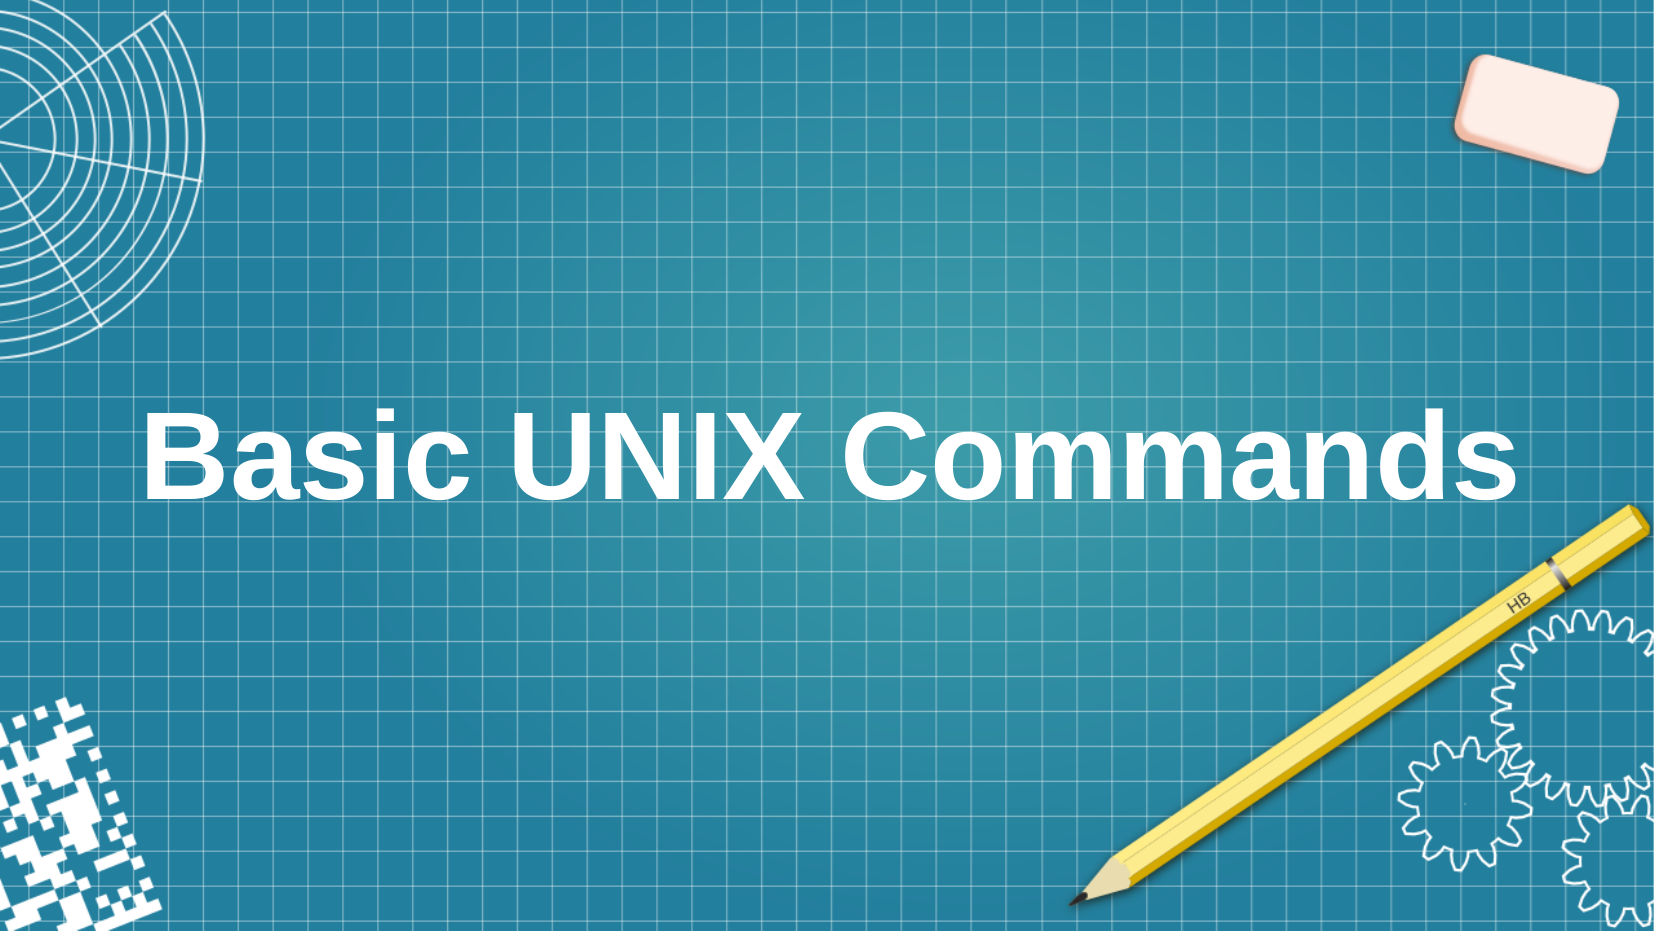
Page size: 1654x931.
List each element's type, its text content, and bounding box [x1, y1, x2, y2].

picture [0, 0, 1654, 931]
title Basic UNIX Commands [86, 349, 1575, 563]
